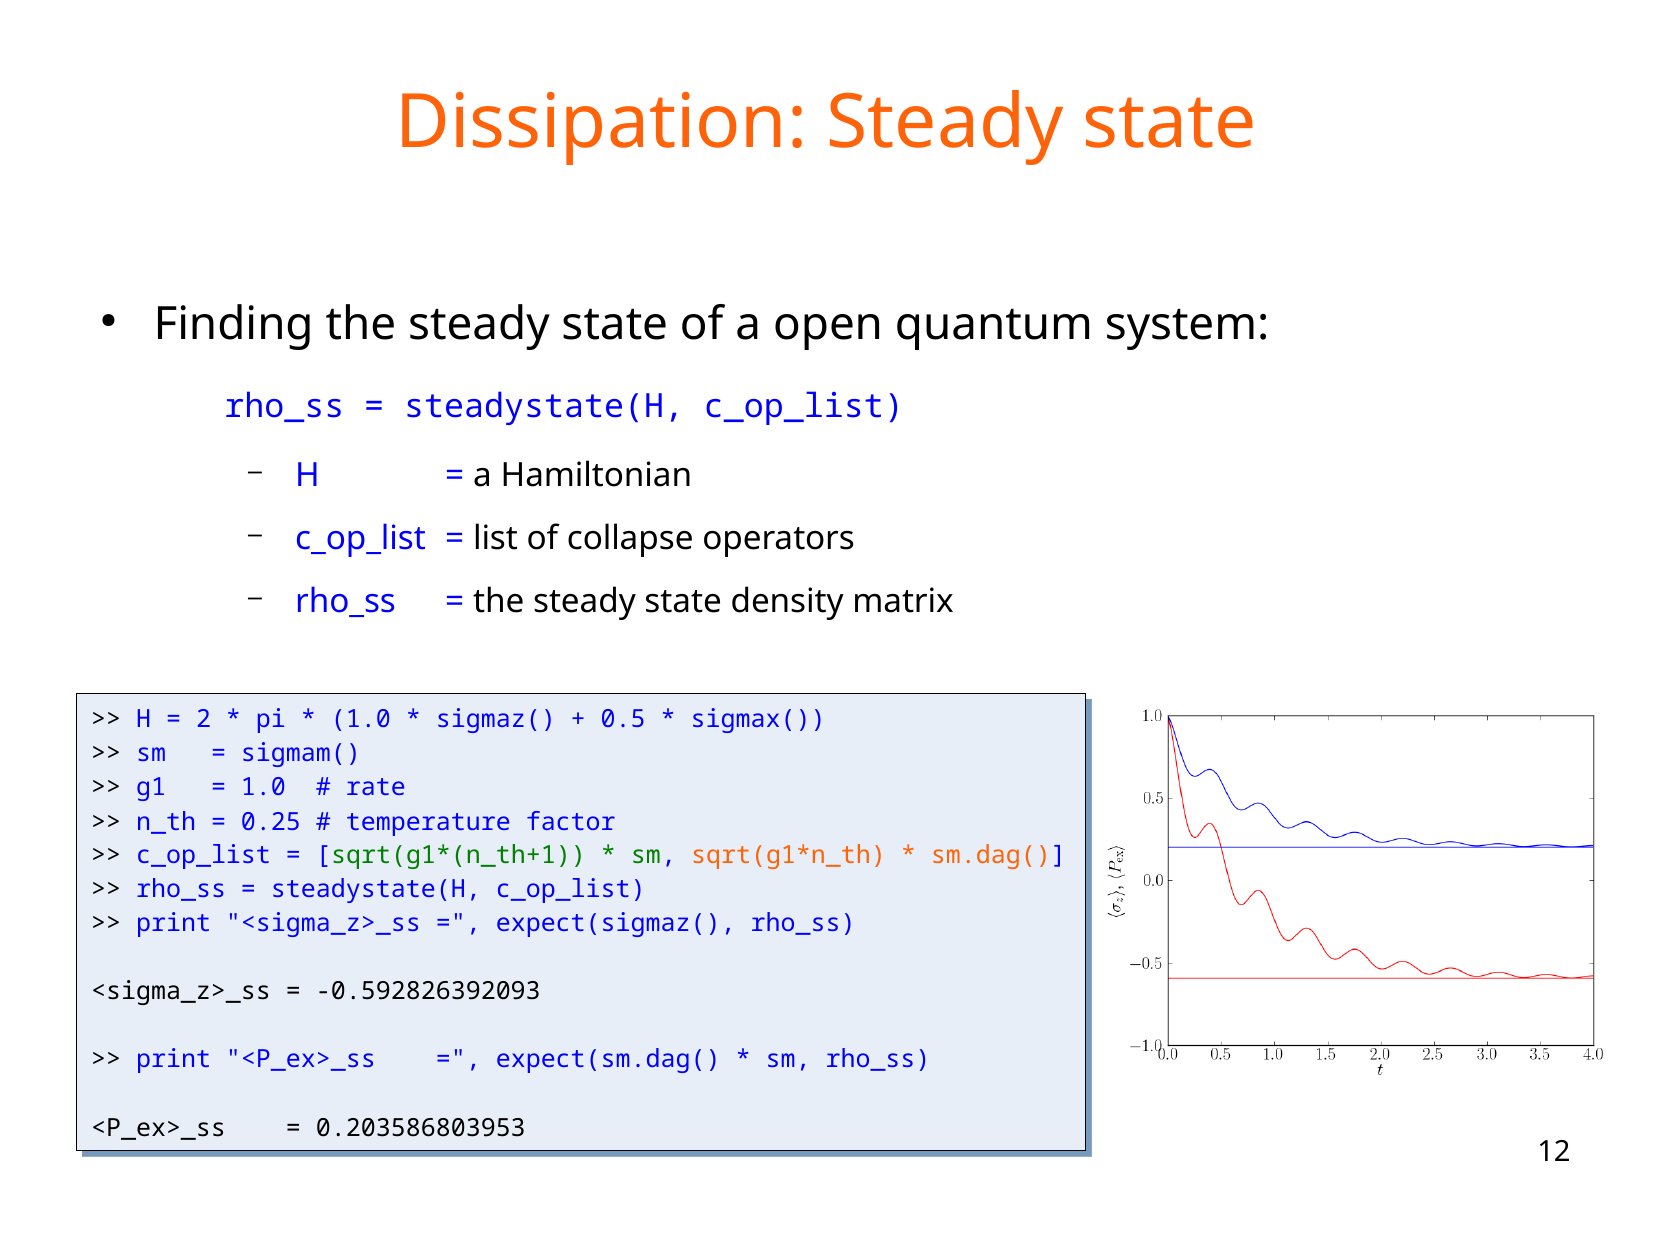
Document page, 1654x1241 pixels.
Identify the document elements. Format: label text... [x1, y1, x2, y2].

list Finding the steady state of a open quantum system: rho_ss = steadystate(H, c_op_list) H = a Hamiltonian c_op_list = list of collapse operators rho_ss = the steady state density matrix Example: [82, 290, 1571, 1109]
picture [1571, 674, 1648, 1087]
title Dissipation: Steady state [82, 49, 1571, 188]
text_box >> H = 2 * pi * (1.0 * sigmaz() + 0.5 * sigmax()) >> sm = sigmam() >> g1 = 1.0 # rate >> n_th = 0.25 # temperature factor >> c_op_list = [sqrt(g1*(n_th+1)) * sm, sqrt(g1*n_th) * sm.dag()] >> rho_ss = steadystate(H, c_op_list) >> print "<sigma_z>_ss =", expect(sigmaz(), rho_ss) <sigma_z>_ss = -0.592826392093 >> print "<P_ex>_ss =", expect(sm.dag() * sm, rho_ss) <P_ex>_ss = 0.203586803953 [76, 693, 1086, 1076]
